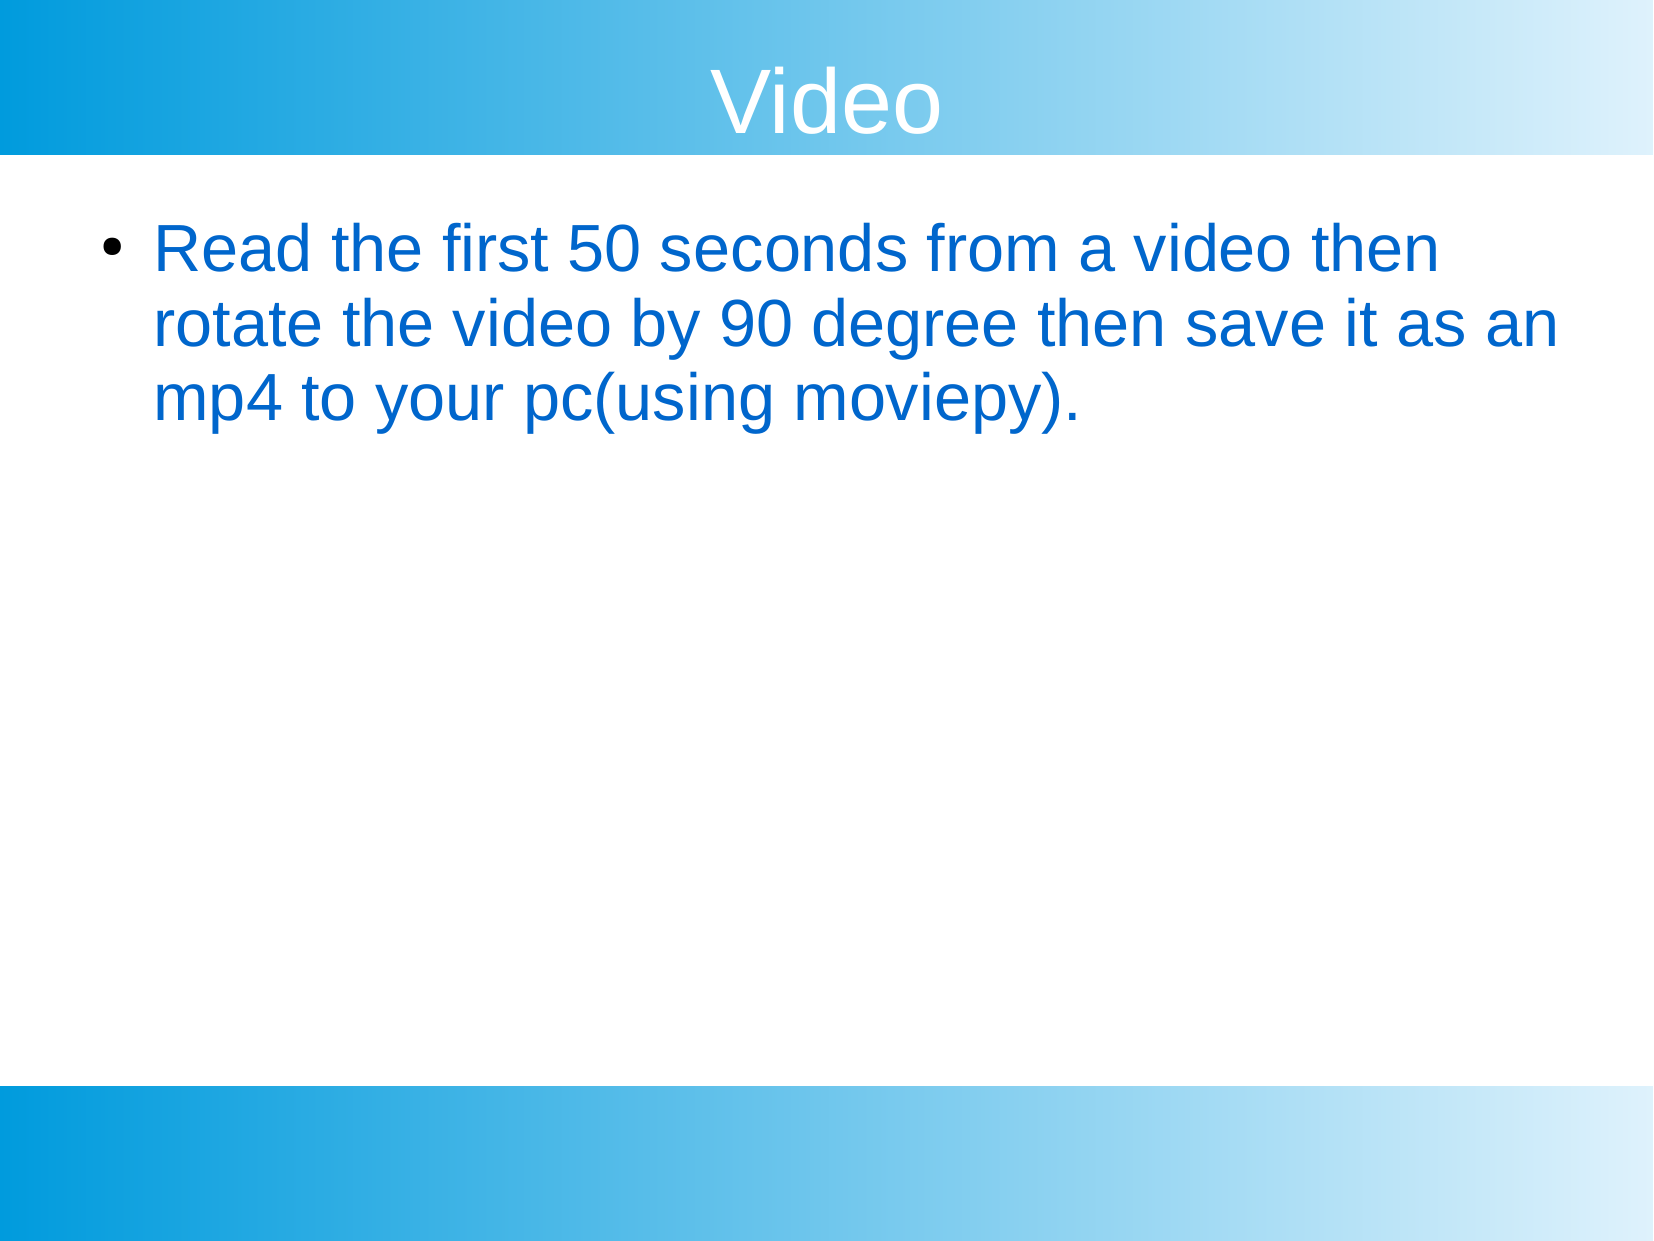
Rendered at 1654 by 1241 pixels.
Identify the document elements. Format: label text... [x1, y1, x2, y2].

list Read the first 50 seconds from a video then rotate the video by 90 degree then save it as an mp4 to your pc(using moviepy). [82, 210, 1571, 931]
title Video [82, 49, 1571, 155]
